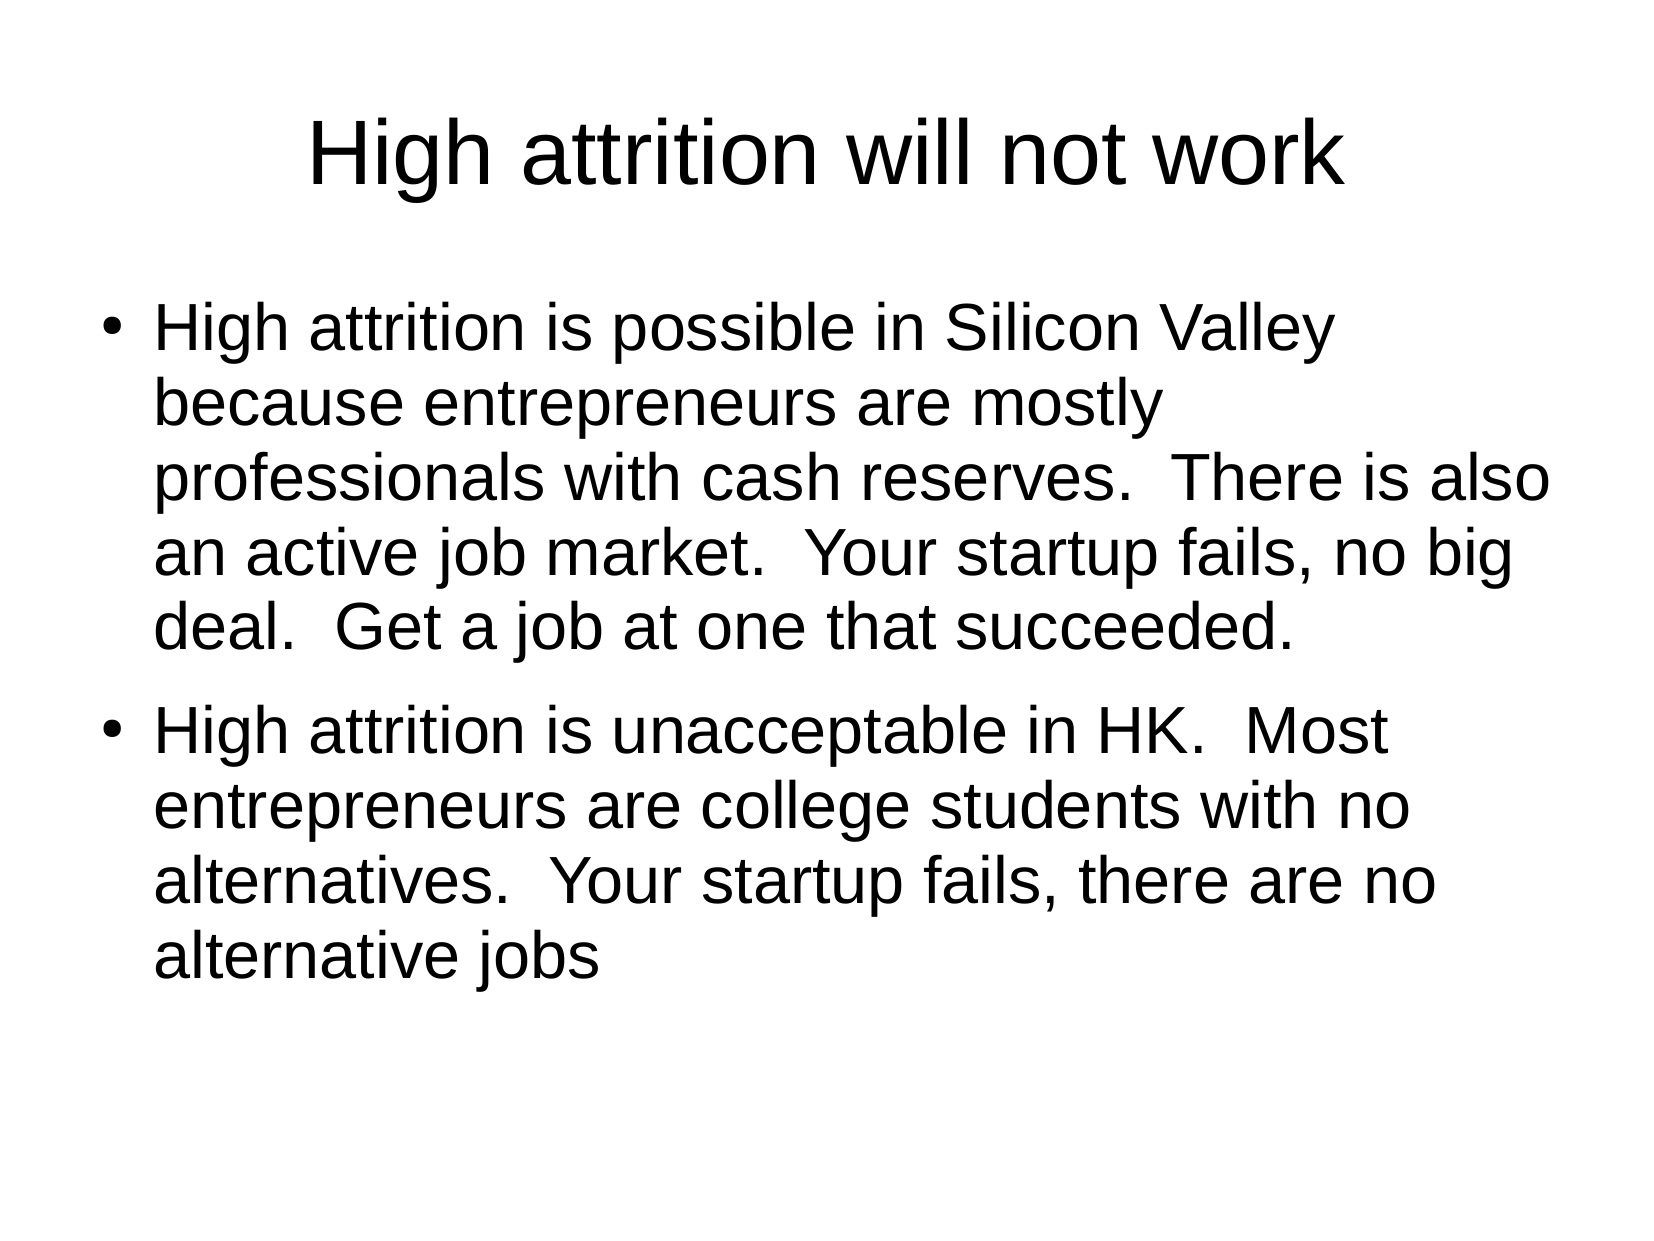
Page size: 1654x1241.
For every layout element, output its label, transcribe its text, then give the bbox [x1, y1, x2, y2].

title High attrition will not work [82, 49, 1571, 257]
list High attrition is possible in Silicon Valley because entrepreneurs are mostly professionals with cash reserves. There is also an active job market. Your startup fails, no big deal. Get a job at one that succeeded. High attrition is unacceptable in HK. Most entrepreneurs are college students with no alternatives. Your startup fails, there are no alternative jobs [82, 290, 1571, 1010]
